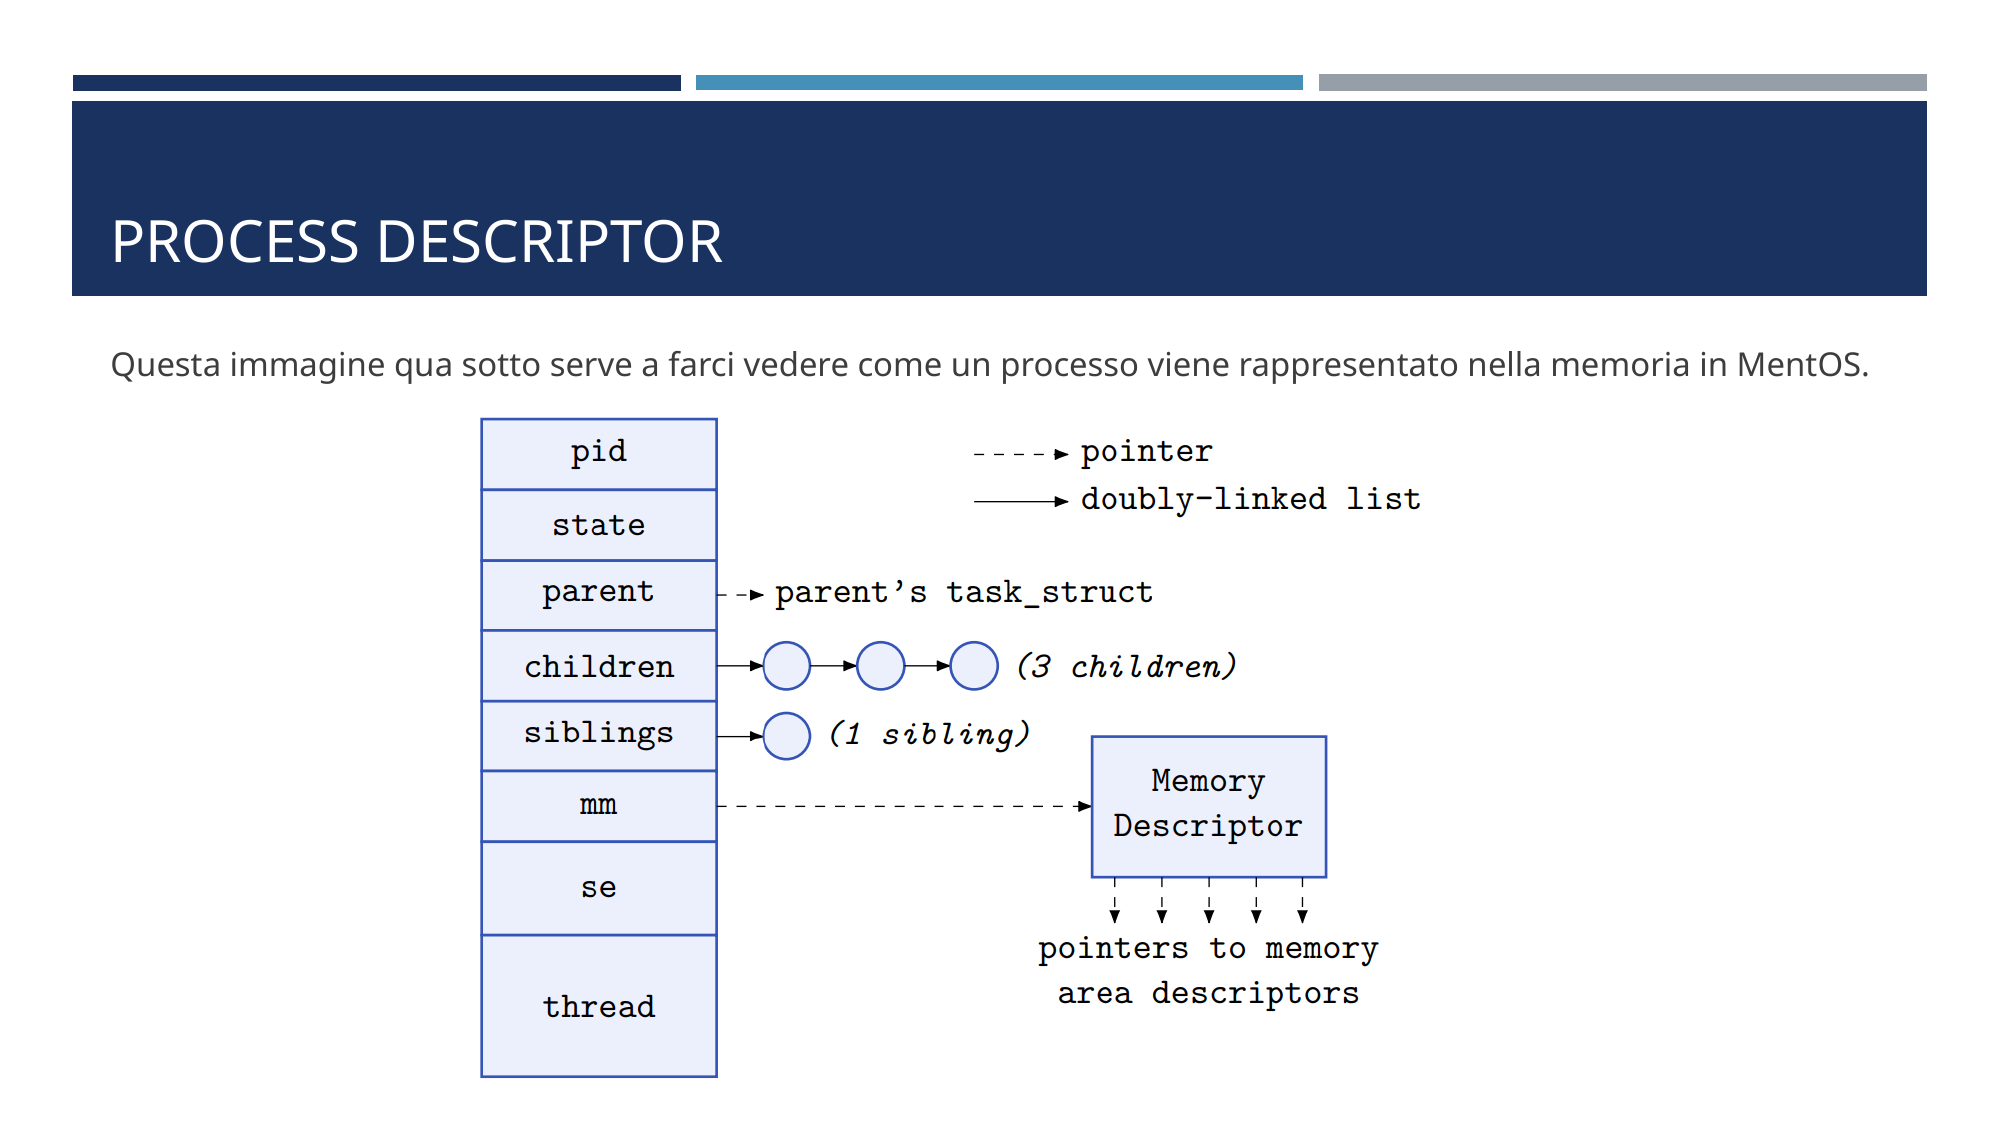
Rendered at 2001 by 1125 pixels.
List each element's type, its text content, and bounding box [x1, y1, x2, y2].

title Process Descriptor [95, 115, 1905, 282]
list Questa immagine qua sotto serve a farci vedere come un processo viene rappresentato nella memoria in MentOS. [95, 331, 1905, 396]
picture [422, 395, 1449, 1083]
